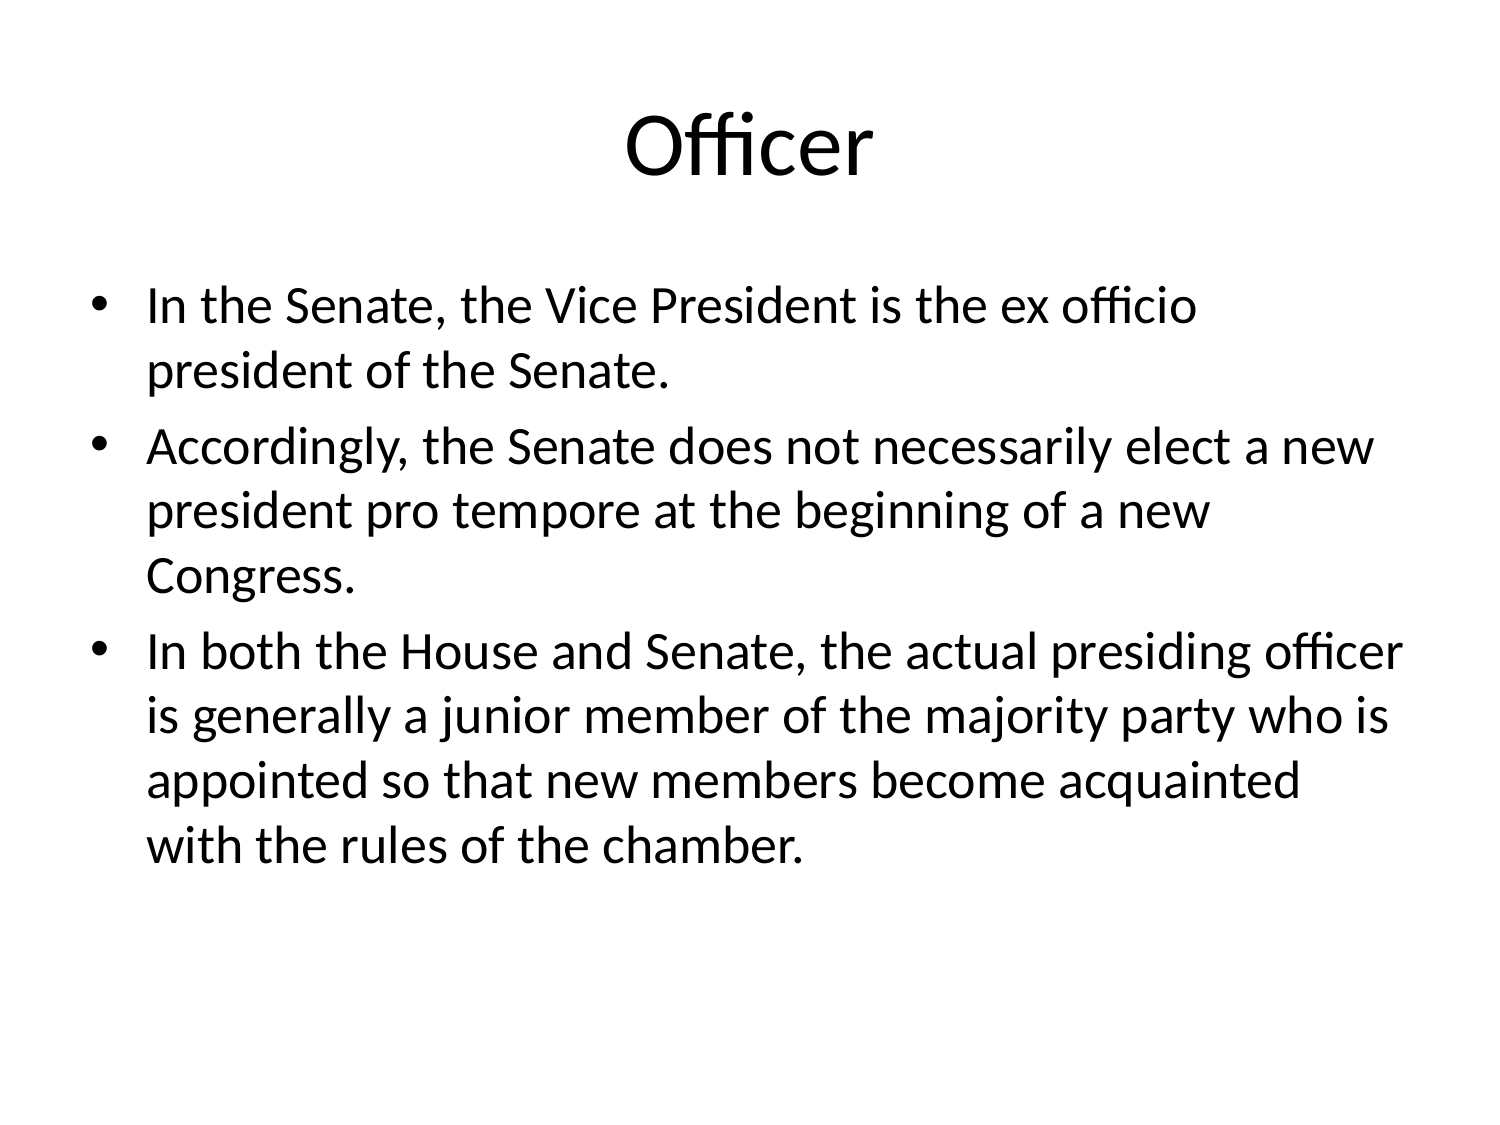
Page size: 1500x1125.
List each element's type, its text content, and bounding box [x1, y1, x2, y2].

list In the Senate, the Vice President is the ex officio president of the Senate. Accordingly, the Senate does not necessarily elect a new president pro tempore at the beginning of a new Congress. In both the House and Senate, the actual presiding officer is generally a junior member of the majority party who is appointed so that new members become acquainted with the rules of the chamber. [75, 262, 1425, 1005]
title Officer [75, 45, 1425, 233]
